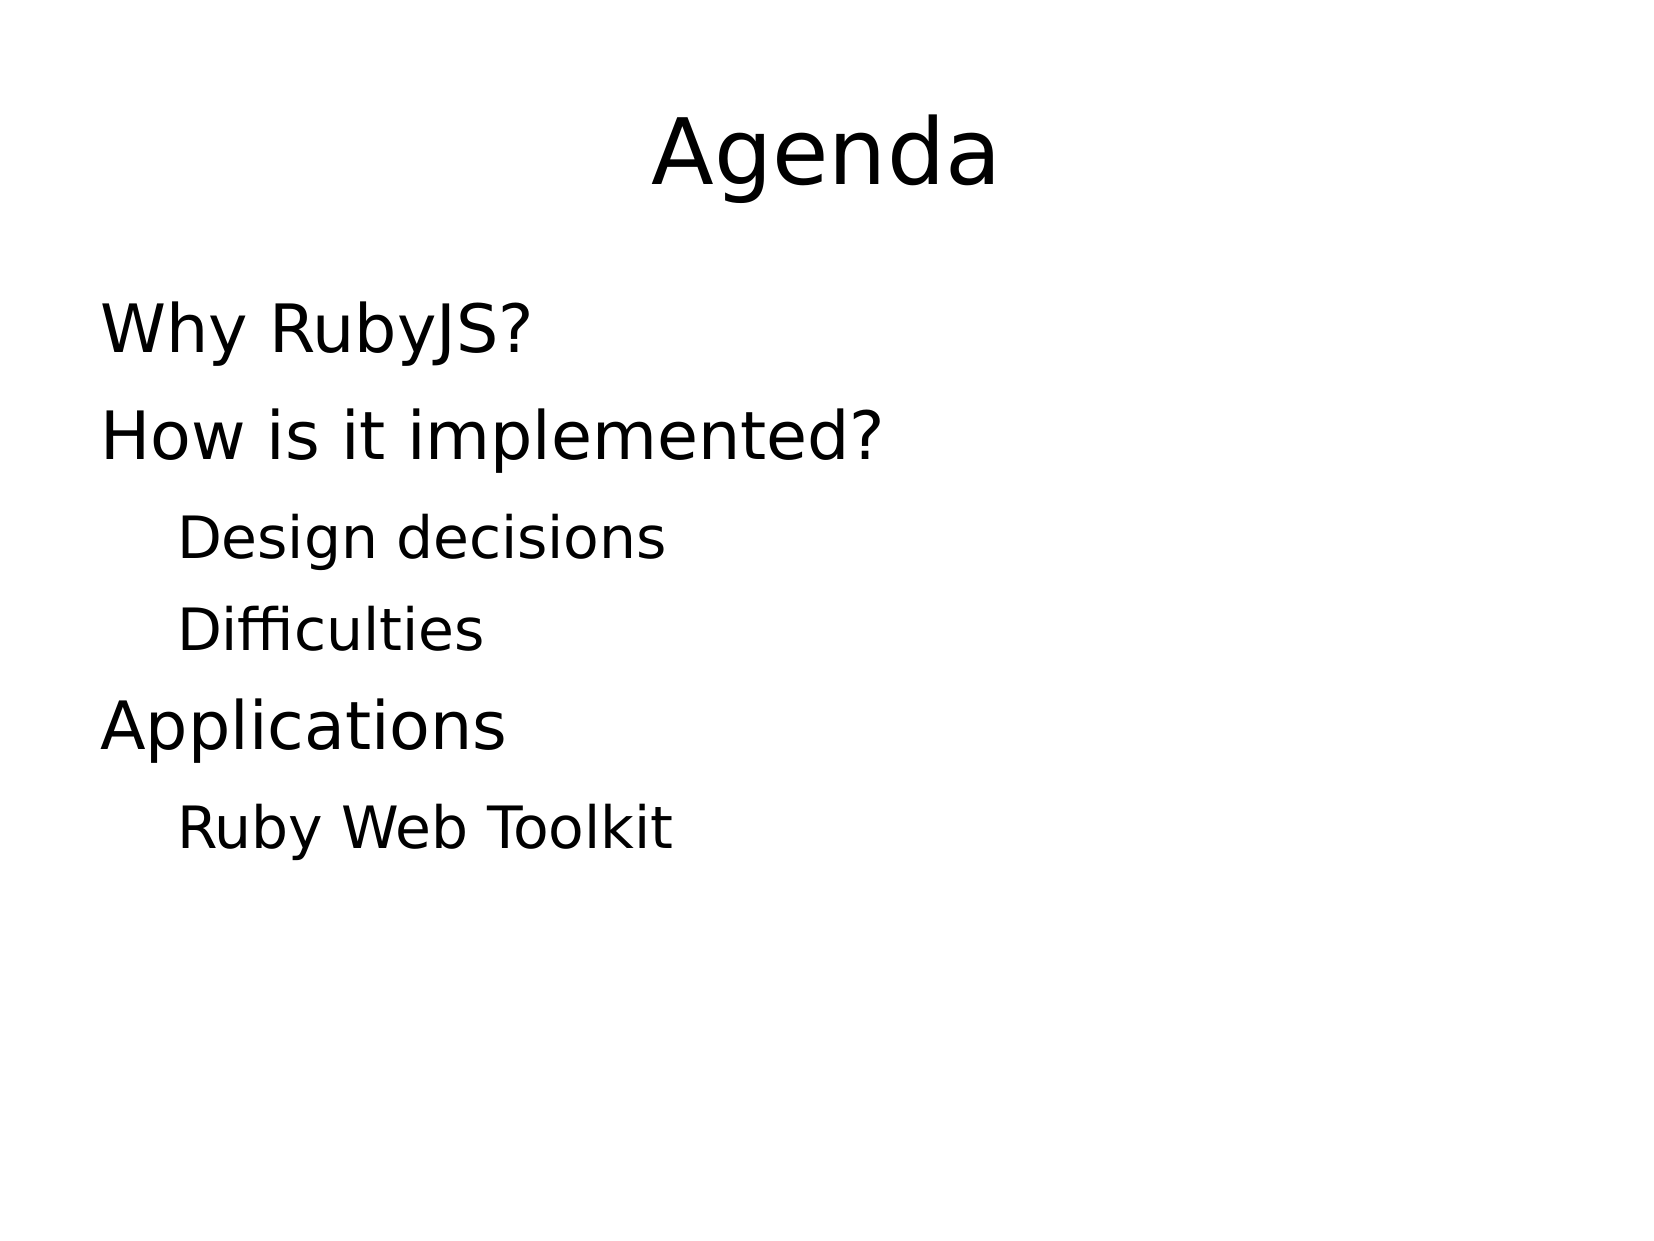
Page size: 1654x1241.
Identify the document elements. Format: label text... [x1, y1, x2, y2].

title Agenda [82, 49, 1571, 257]
list Why RubyJS? How is it implemented? Design decisions Difficulties Applications Ruby Web Toolkit [82, 290, 1571, 1094]
